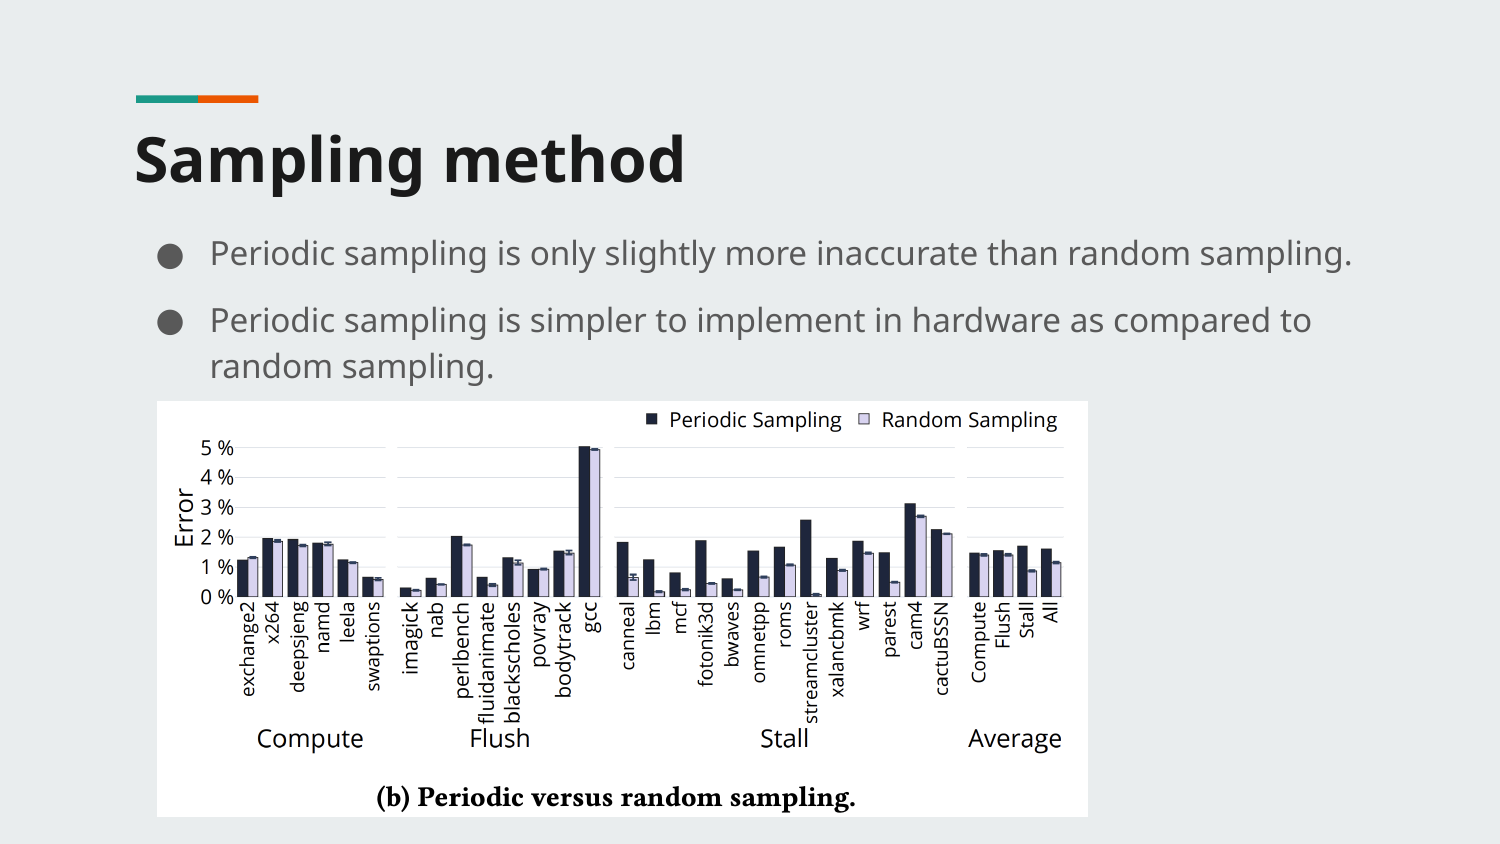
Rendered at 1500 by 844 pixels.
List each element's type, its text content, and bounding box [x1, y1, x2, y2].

text_box Periodic sampling is only slightly more inaccurate than random sampling. Periodic sampling is simpler to implement in hardware as compared to random sampling. [119, 211, 1381, 648]
picture [157, 401, 1088, 817]
text_box Sampling method [119, 104, 1381, 211]
